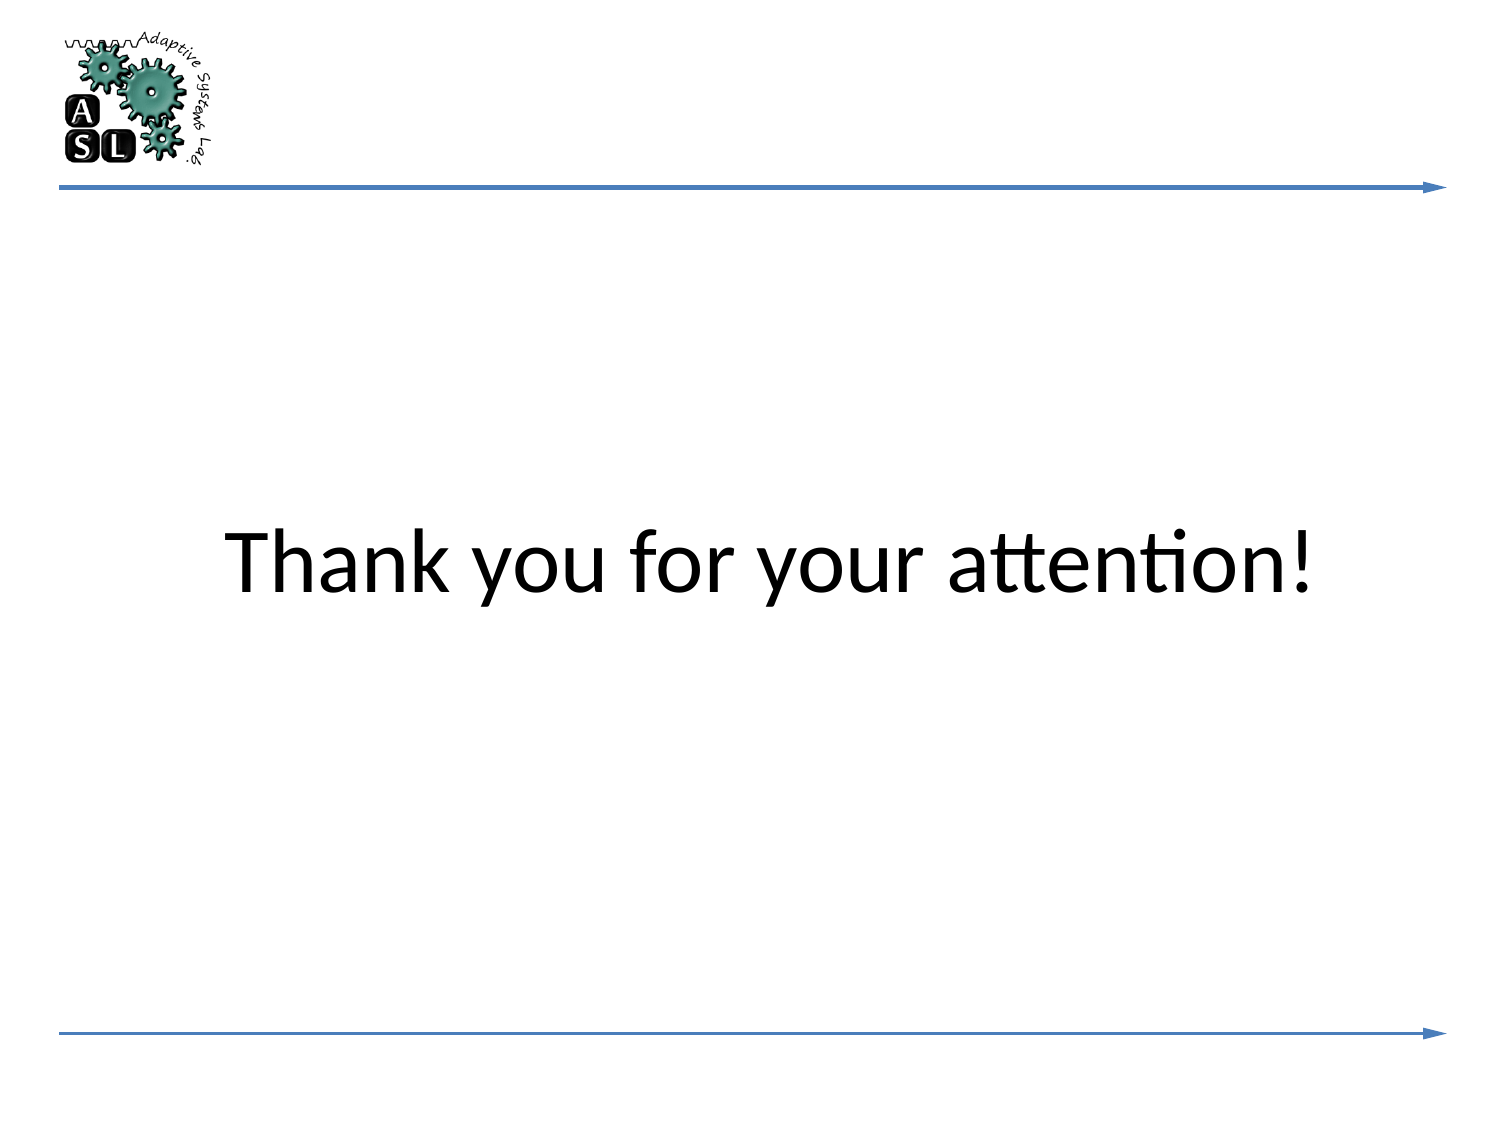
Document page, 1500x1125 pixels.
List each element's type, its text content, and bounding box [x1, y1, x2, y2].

text_box Thank you for your attention! [137, 453, 1406, 672]
picture [58, 30, 211, 169]
